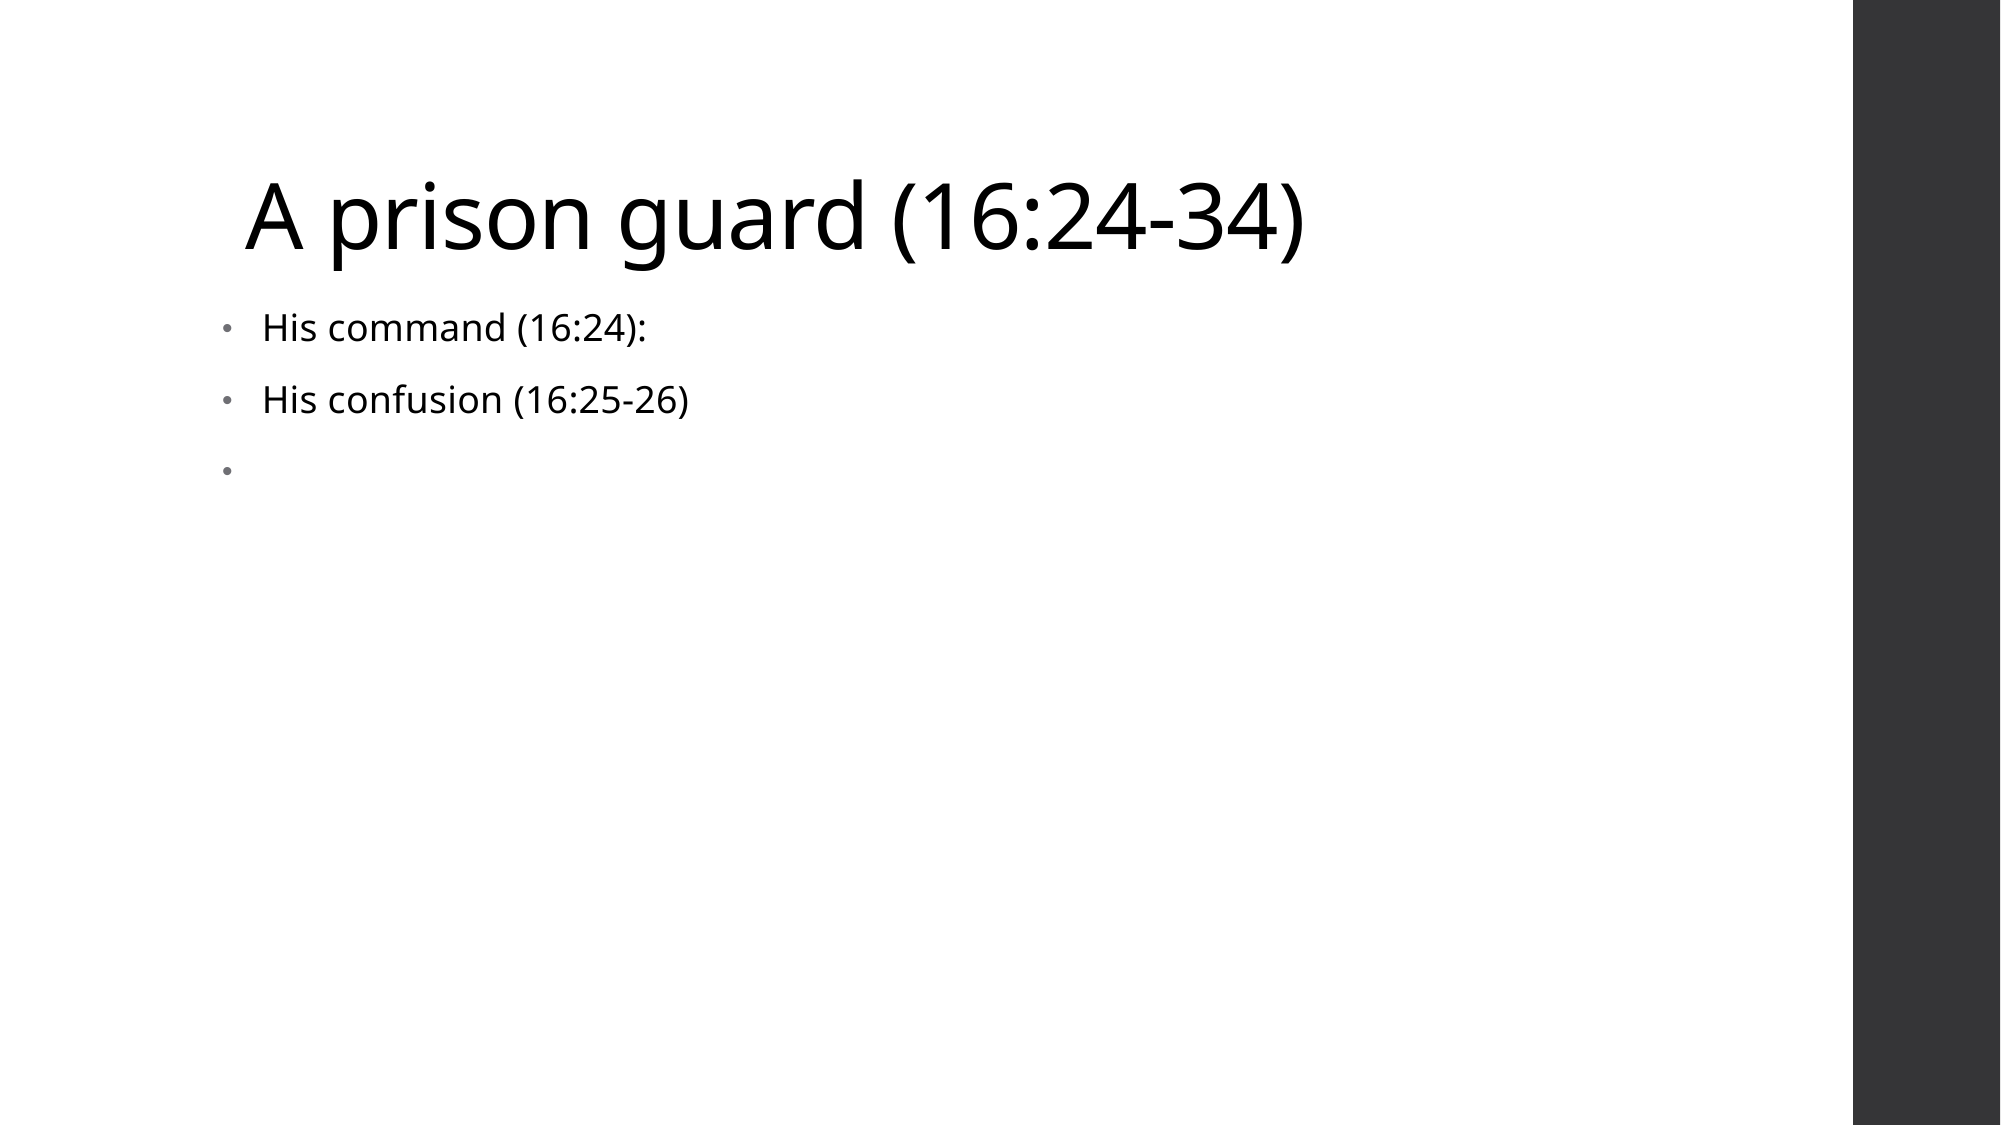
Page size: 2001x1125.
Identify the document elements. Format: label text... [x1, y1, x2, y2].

title A prison guard (16:24-34) [206, 60, 1797, 278]
list His command (16:24): His confusion (16:25-26) [206, 299, 1617, 1014]
